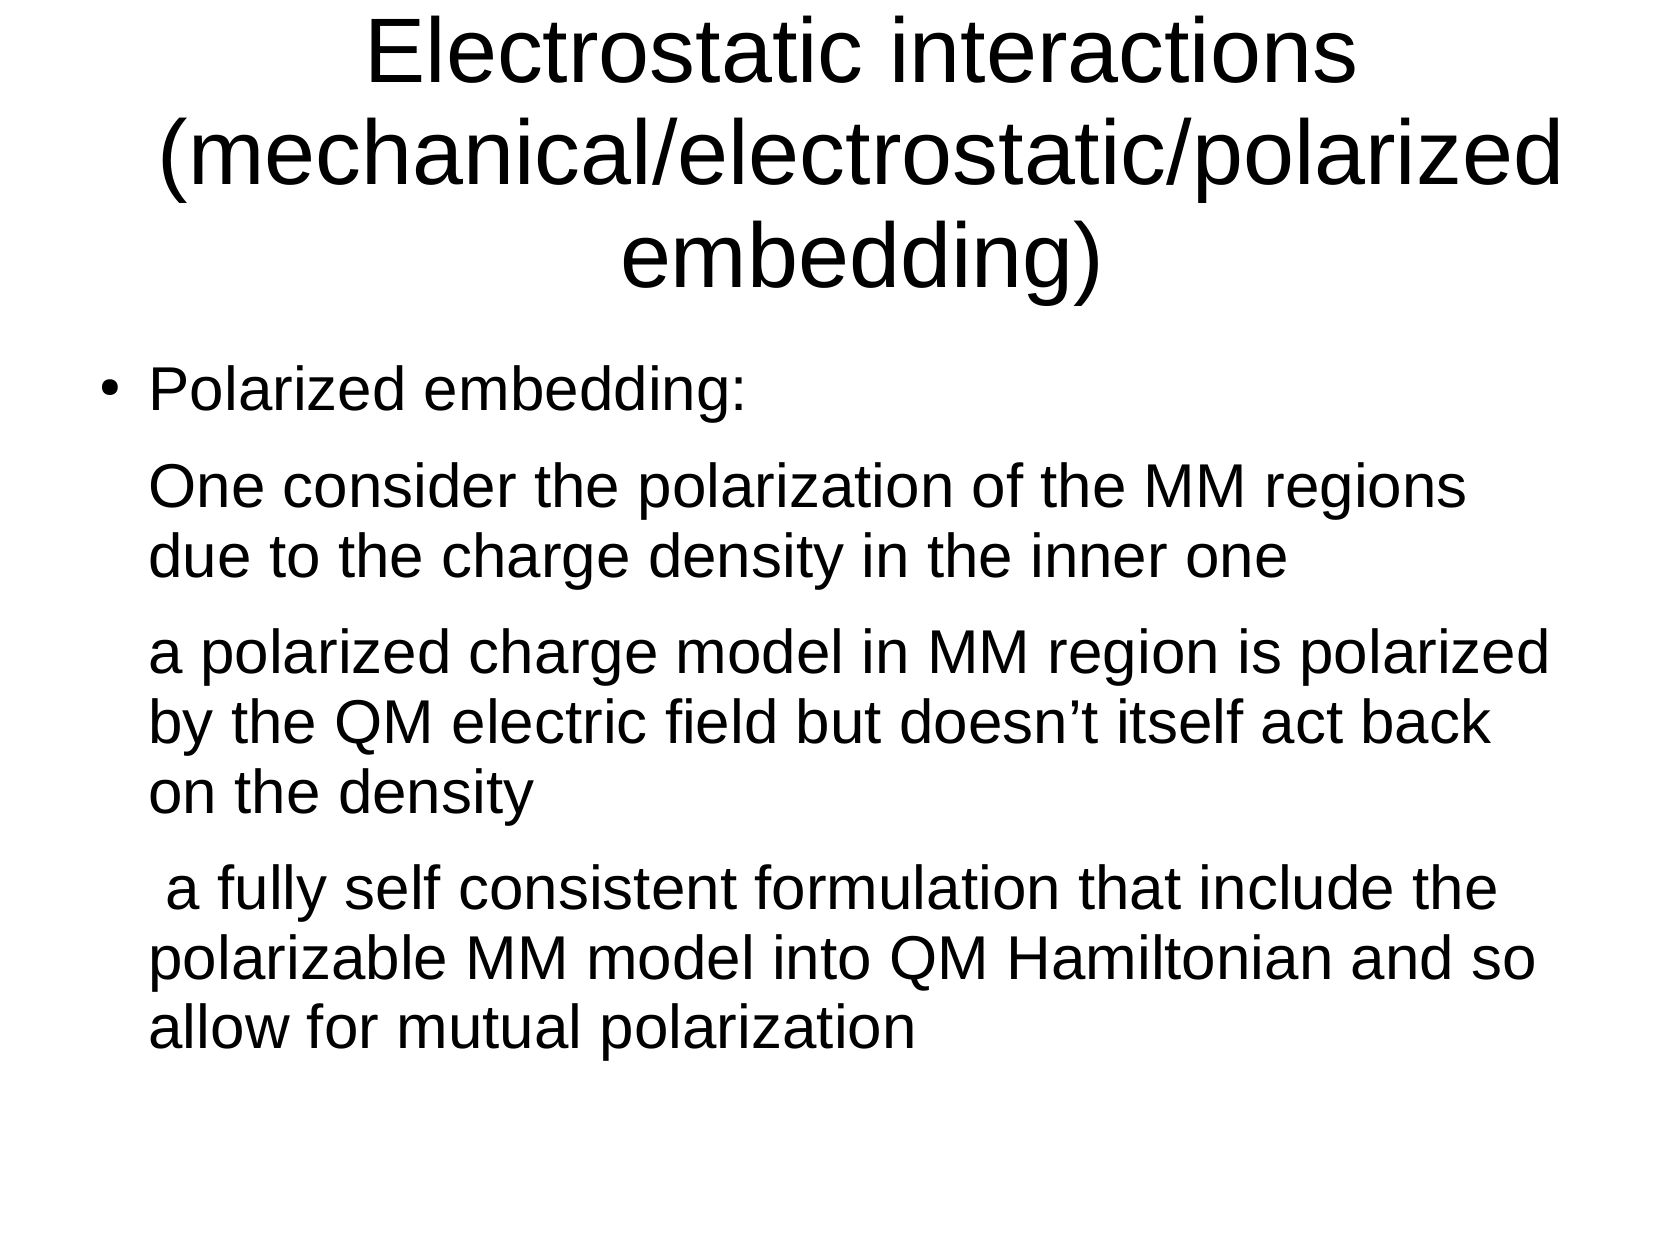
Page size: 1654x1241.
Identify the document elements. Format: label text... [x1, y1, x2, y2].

list Polarized embedding: One consider the polarization of the MM regions due to the charge density in the inner one a polarized charge model in MM region is polarized by the QM electric field but doesn’t itself act back on the density a fully self consistent formulation that include the polarizable MM model into QM Hamiltonian and so allow for mutual polarization [82, 354, 1571, 1074]
title Electrostatic interactions (mechanical/electrostatic/polarized embedding) [82, 0, 1571, 307]
